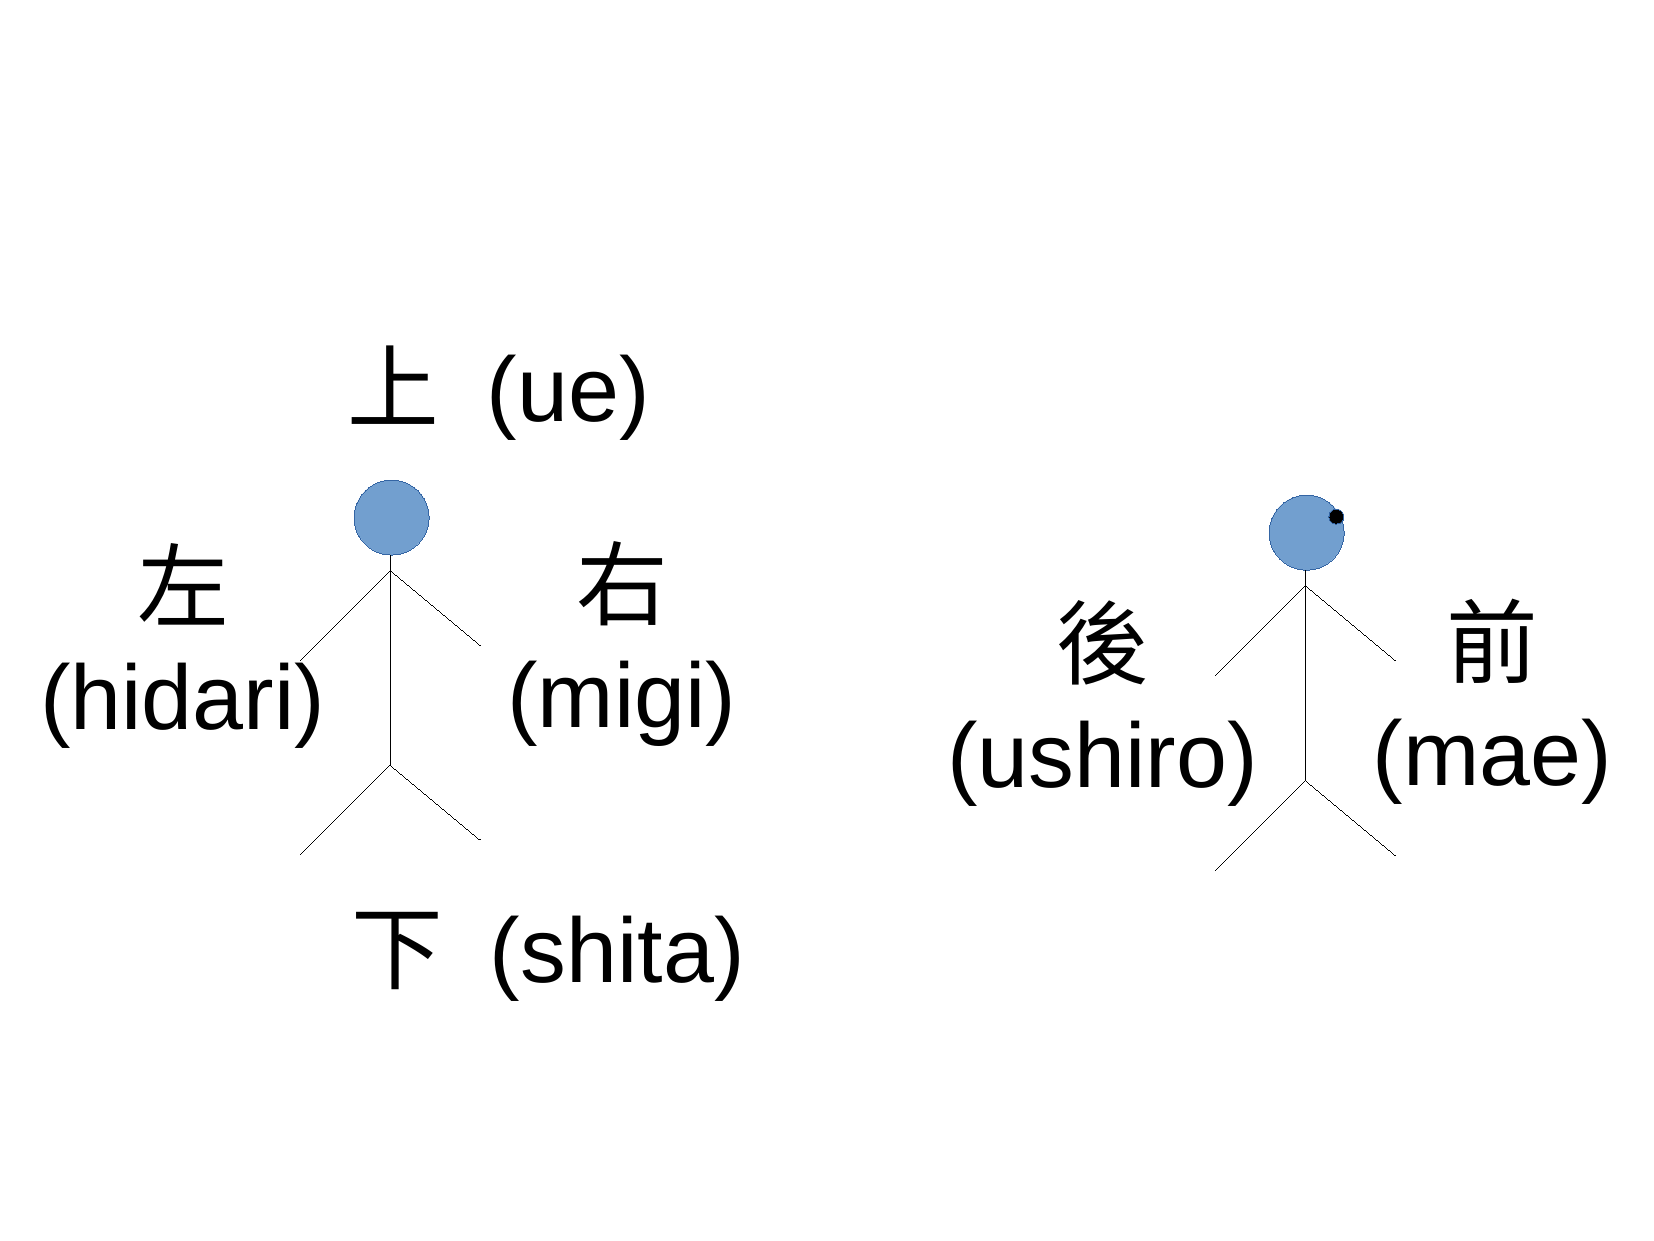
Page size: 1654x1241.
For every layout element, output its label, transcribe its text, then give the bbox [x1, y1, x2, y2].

title 上 (ue) [326, 313, 672, 451]
text_box [354, 480, 430, 556]
title 右 (migi) [464, 510, 781, 750]
text_box [1269, 495, 1345, 571]
title 前 (mae) [1320, 568, 1654, 807]
title 後 (ushiro) [930, 570, 1276, 809]
title 下 (shita) [335, 862, 761, 1024]
title 左 (hidari) [10, 512, 356, 751]
